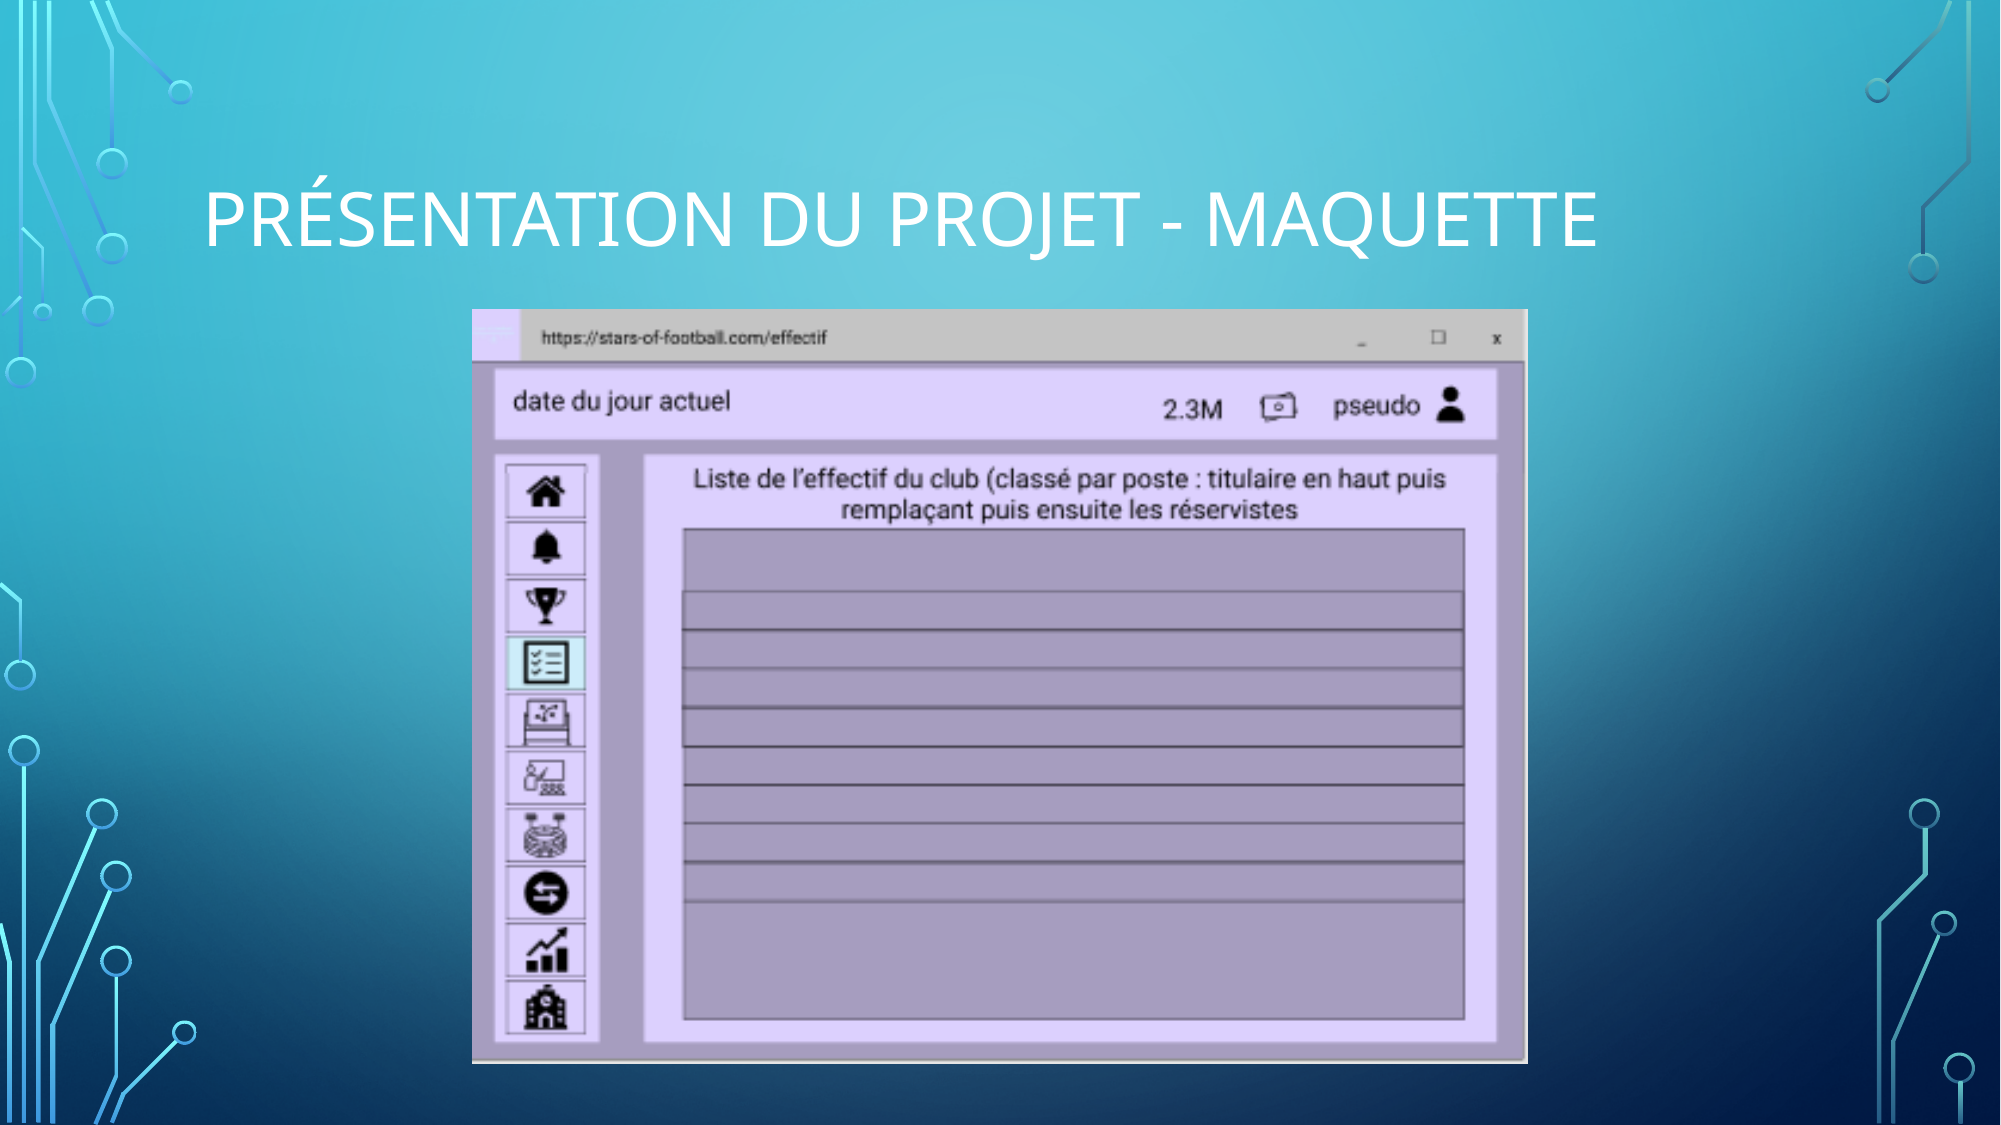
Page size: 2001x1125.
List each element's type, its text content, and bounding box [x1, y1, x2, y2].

title Présentation du projet - maquette [187, 101, 1813, 344]
picture [472, 309, 1528, 1064]
